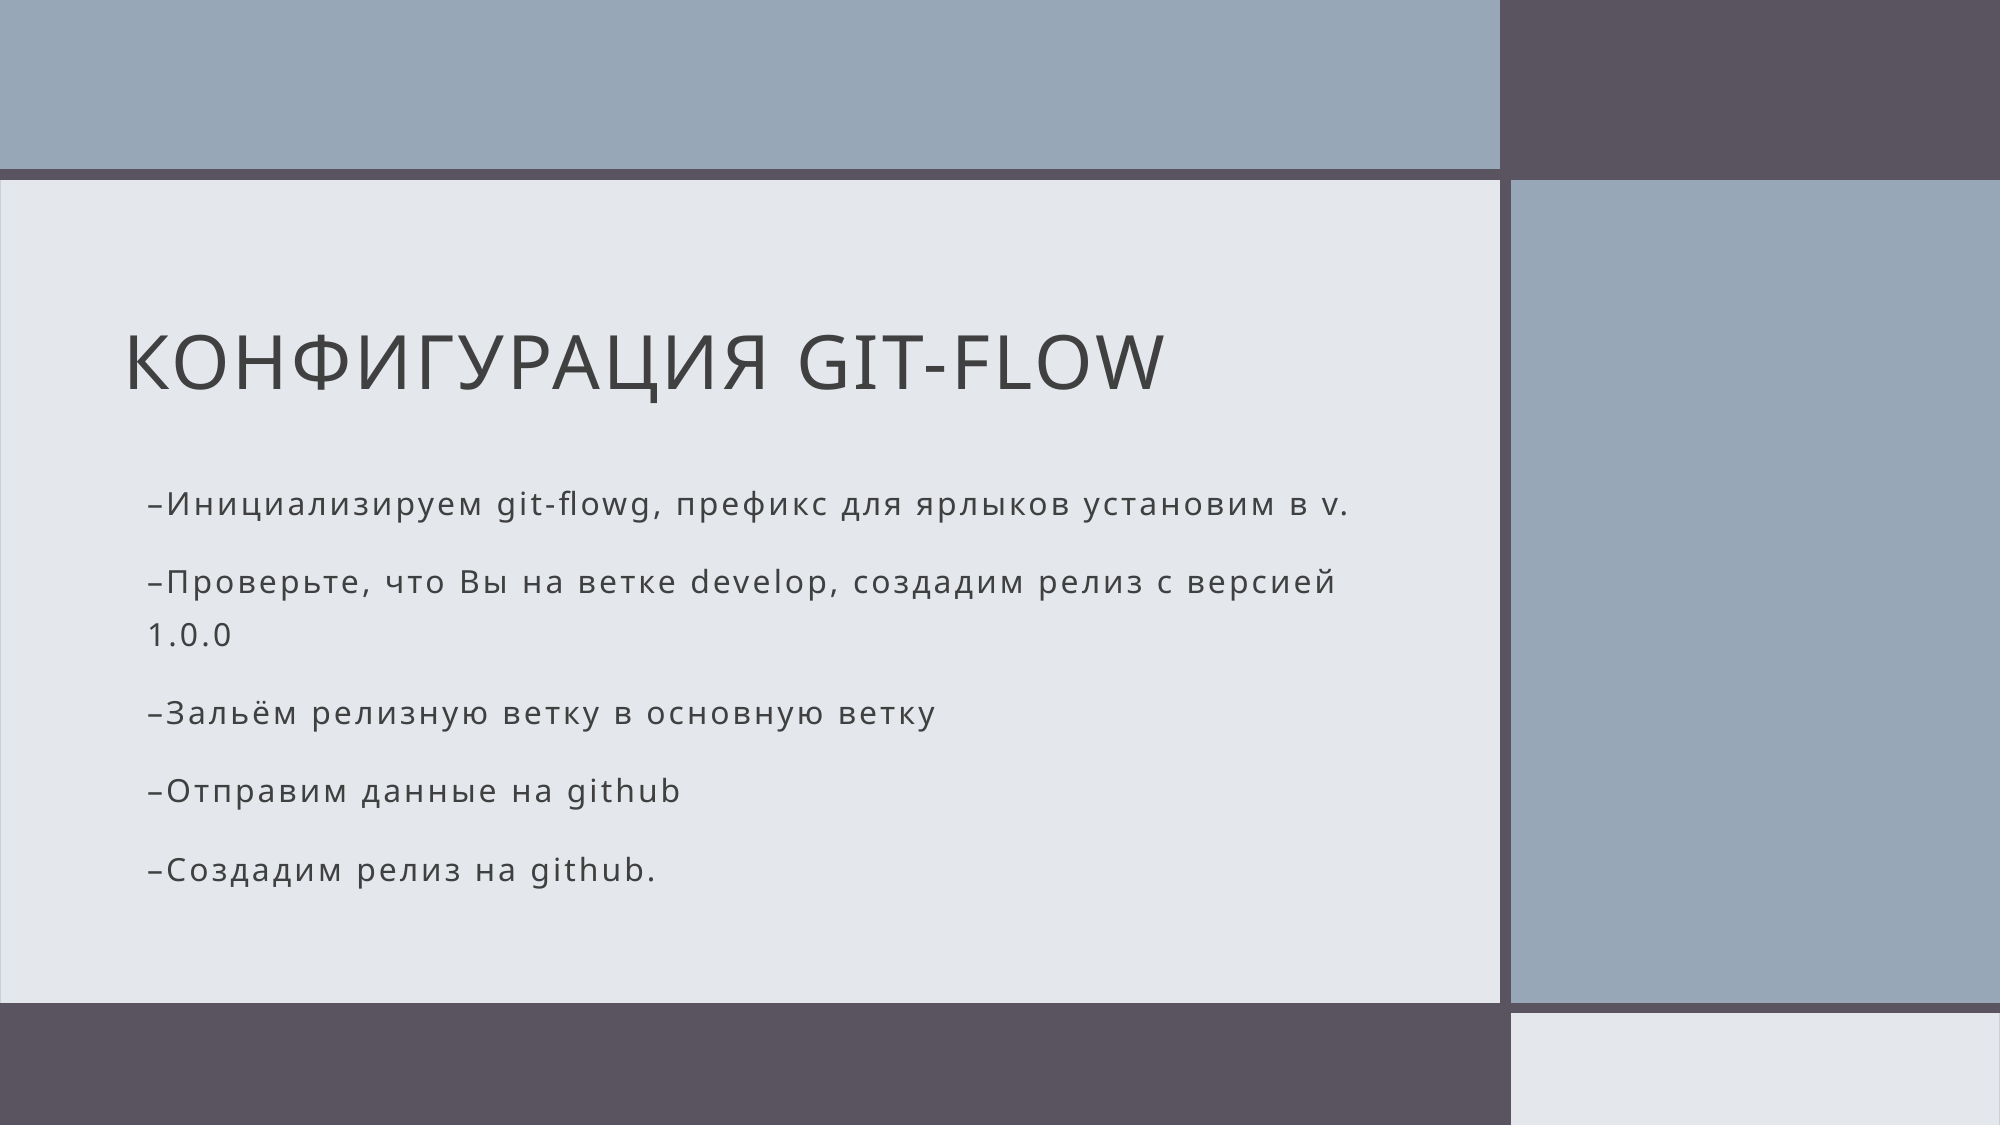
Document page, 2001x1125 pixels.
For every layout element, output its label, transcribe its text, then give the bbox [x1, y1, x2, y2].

list –Инициализируем git-flowg, префикс для ярлыков установим в v. –Проверьте, что Вы на ветке develop, создадим релиз с версией 1.0.0 –Зальём релизную ветку в основную ветку –Отправим данные на github –Создадим релиз на github. [129, 450, 1378, 948]
text_box [0, 0, 2000, 1125]
title КОНФИГУРАЦИЯ GIT-FLOW [105, 242, 1354, 430]
